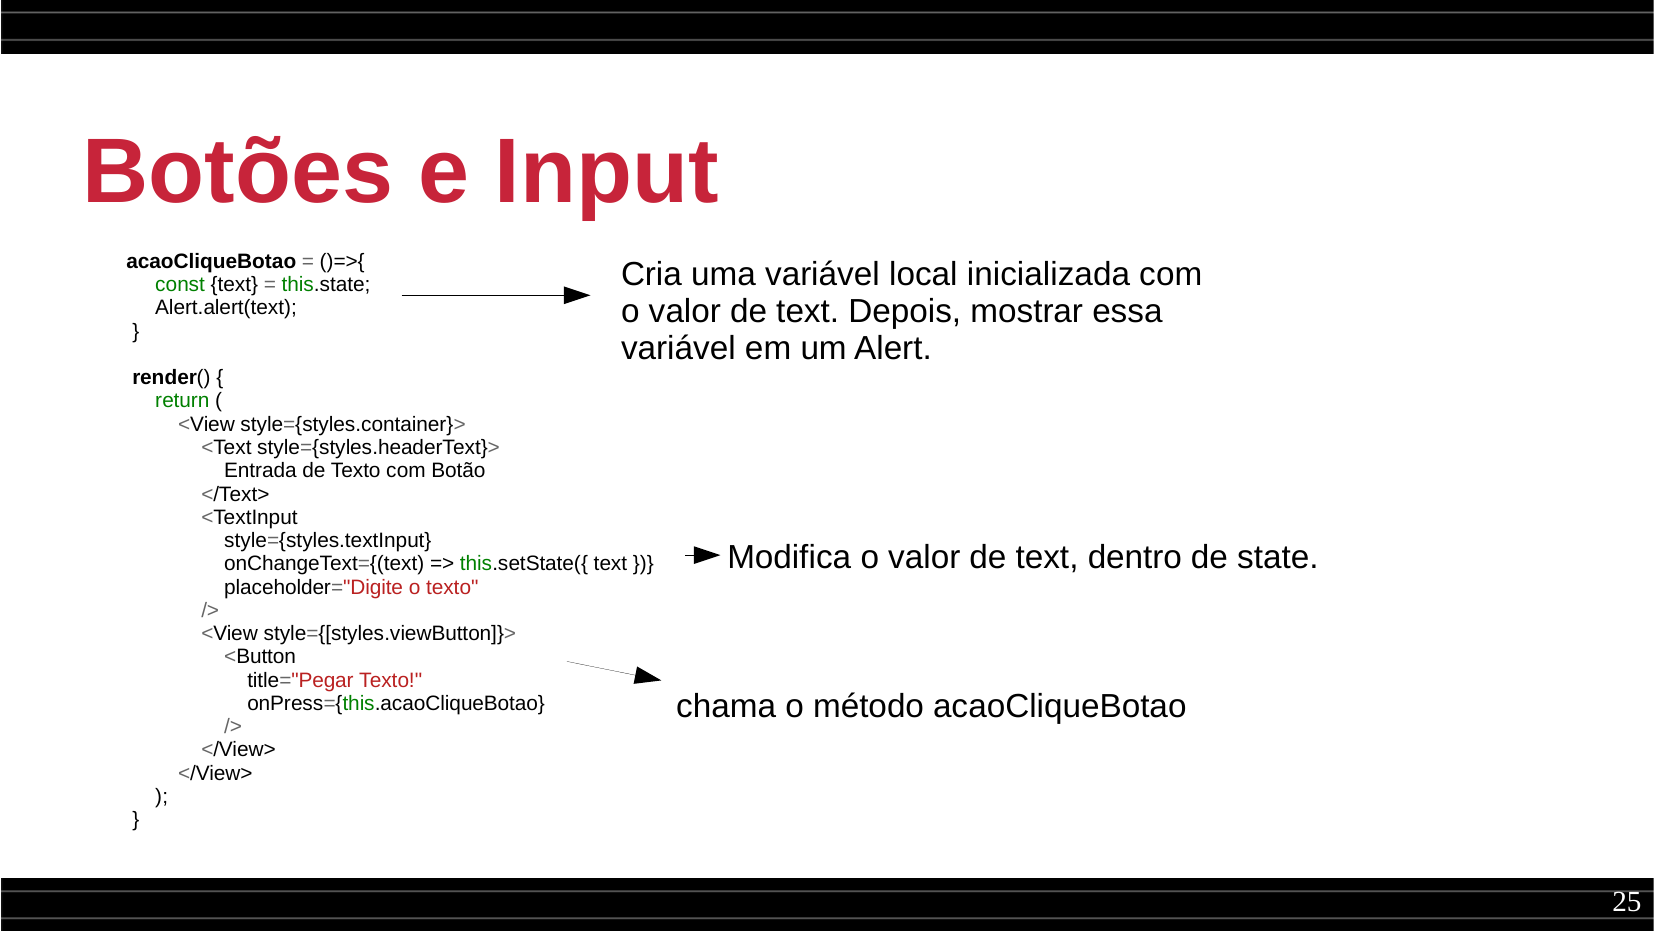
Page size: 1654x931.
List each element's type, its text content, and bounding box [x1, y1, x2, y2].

text_box Cria uma variável local inicializada com o valor de text. Depois, mostrar essa variável em um Alert. [606, 248, 1229, 374]
text_box Modifica o valor de text, dentro de state. [712, 531, 1335, 584]
title Botões e Input [82, 92, 1571, 249]
picture [1, 0, 1654, 54]
text_box acaoCliqueBotao = ()=>{ const {text} = this.state; Alert.alert(text); } render() { return ( <View style={styles.container}> <Text style={styles.headerText}> Entrada de Texto com Botão </Text> <TextInput style={styles.textInput} onChangeText={(text) => this.setState({ text })} placeholder="Digite o texto" /> <View style={[styles.viewButton]}> <Button title="Pegar Texto!" onPress={this.acaoCliqueBotao} /> </View> </View> ); } [94, 242, 745, 839]
text_box chama o método acaoCliqueBotao [661, 680, 1203, 733]
picture [1, 878, 1654, 931]
